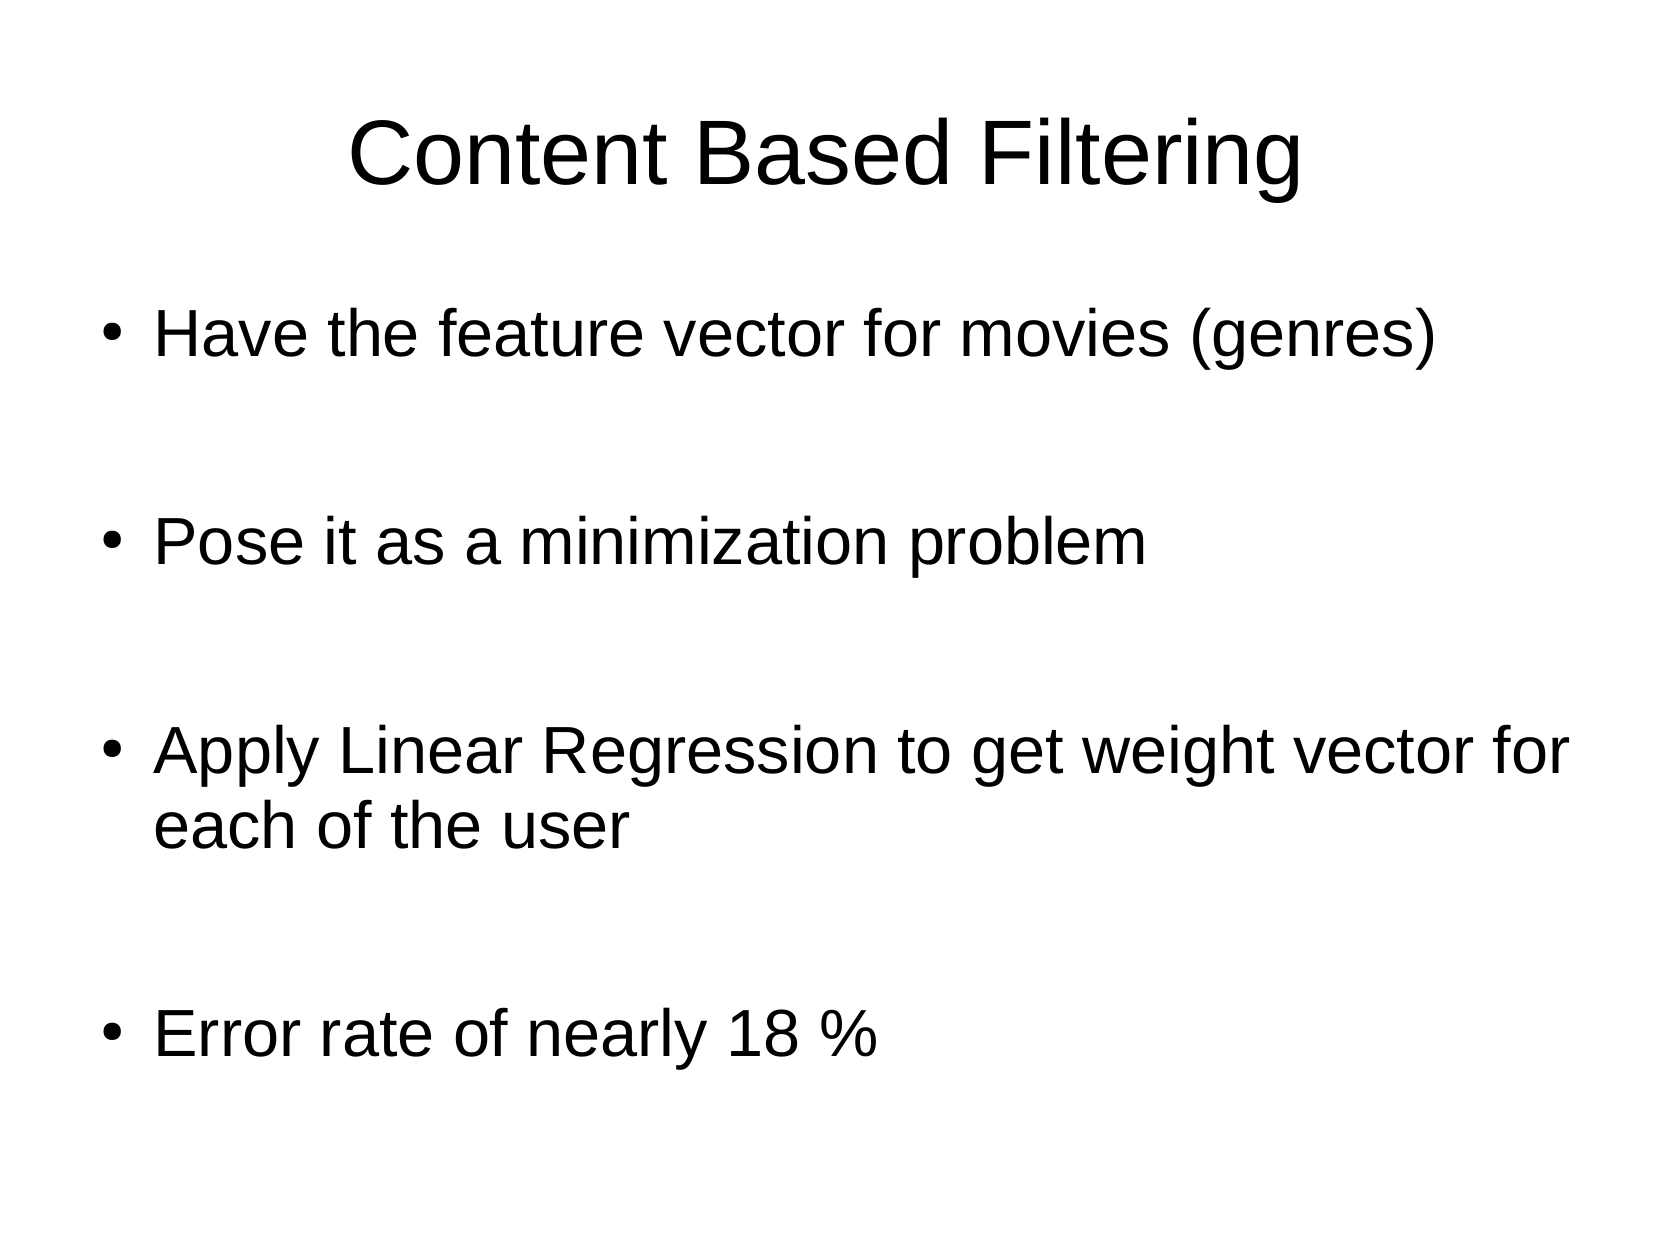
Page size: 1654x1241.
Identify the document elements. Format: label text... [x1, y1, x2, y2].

title Content Based Filtering [82, 49, 1571, 257]
list Have the feature vector for movies (genres) Pose it as a minimization problem Apply Linear Regression to get weight vector for each of the user Error rate of nearly 18 % [82, 296, 1576, 1176]
